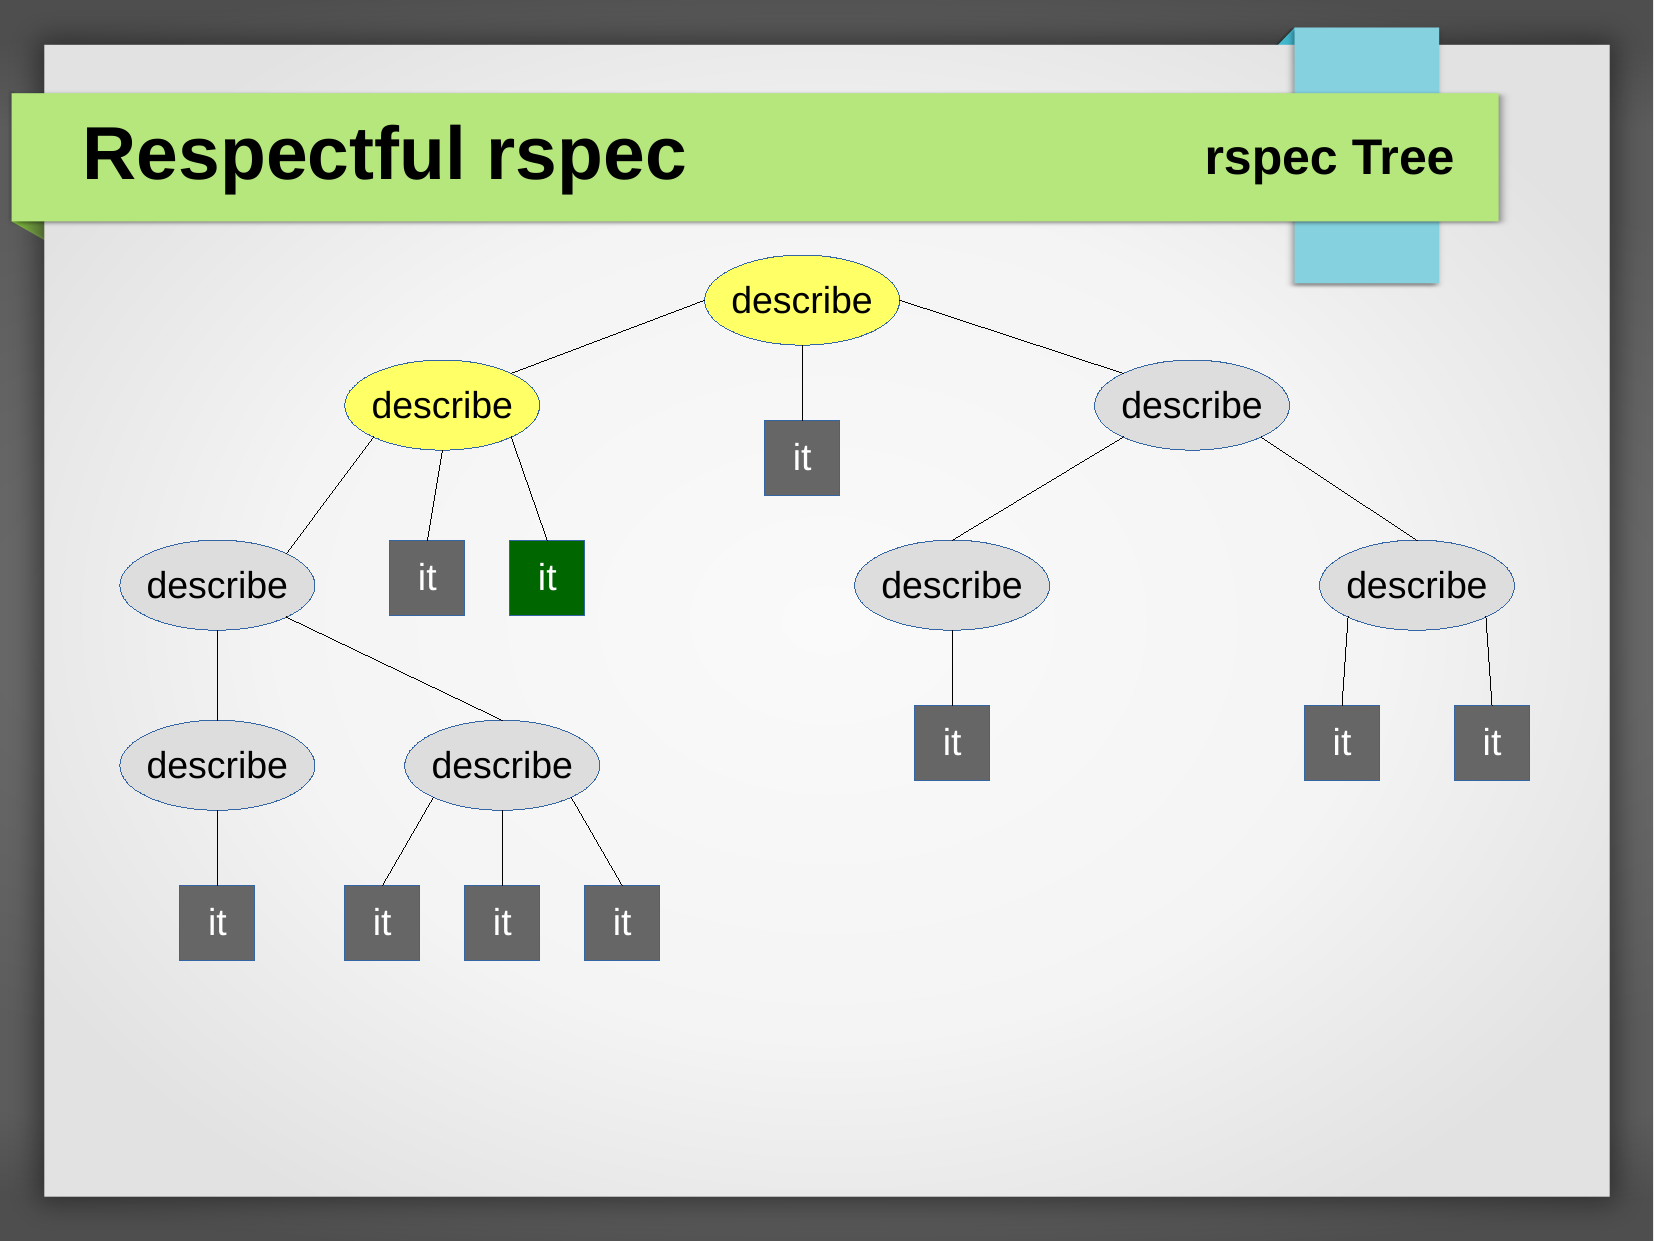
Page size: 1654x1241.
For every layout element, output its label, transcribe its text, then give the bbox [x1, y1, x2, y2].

text_box describe [119, 540, 315, 631]
text_box describe [1319, 540, 1515, 631]
text_box it [914, 705, 990, 781]
text_box describe [344, 360, 540, 451]
text_box describe [854, 540, 1050, 631]
text_box describe [404, 720, 600, 811]
text_box it [1454, 705, 1530, 781]
text_box describe [1094, 360, 1290, 451]
text_box describe [119, 720, 315, 811]
text_box it [464, 885, 540, 961]
text_box it [584, 885, 660, 961]
title rspec Tree [869, 97, 1455, 216]
title Respectful rspec [82, 94, 705, 213]
text_box describe [704, 255, 900, 346]
text_box it [764, 420, 840, 496]
text_box it [179, 885, 255, 961]
text_box it [344, 885, 420, 961]
text_box it [389, 540, 465, 616]
text_box it [1304, 705, 1380, 781]
text_box it [509, 540, 585, 616]
picture [0, 0, 1654, 1241]
